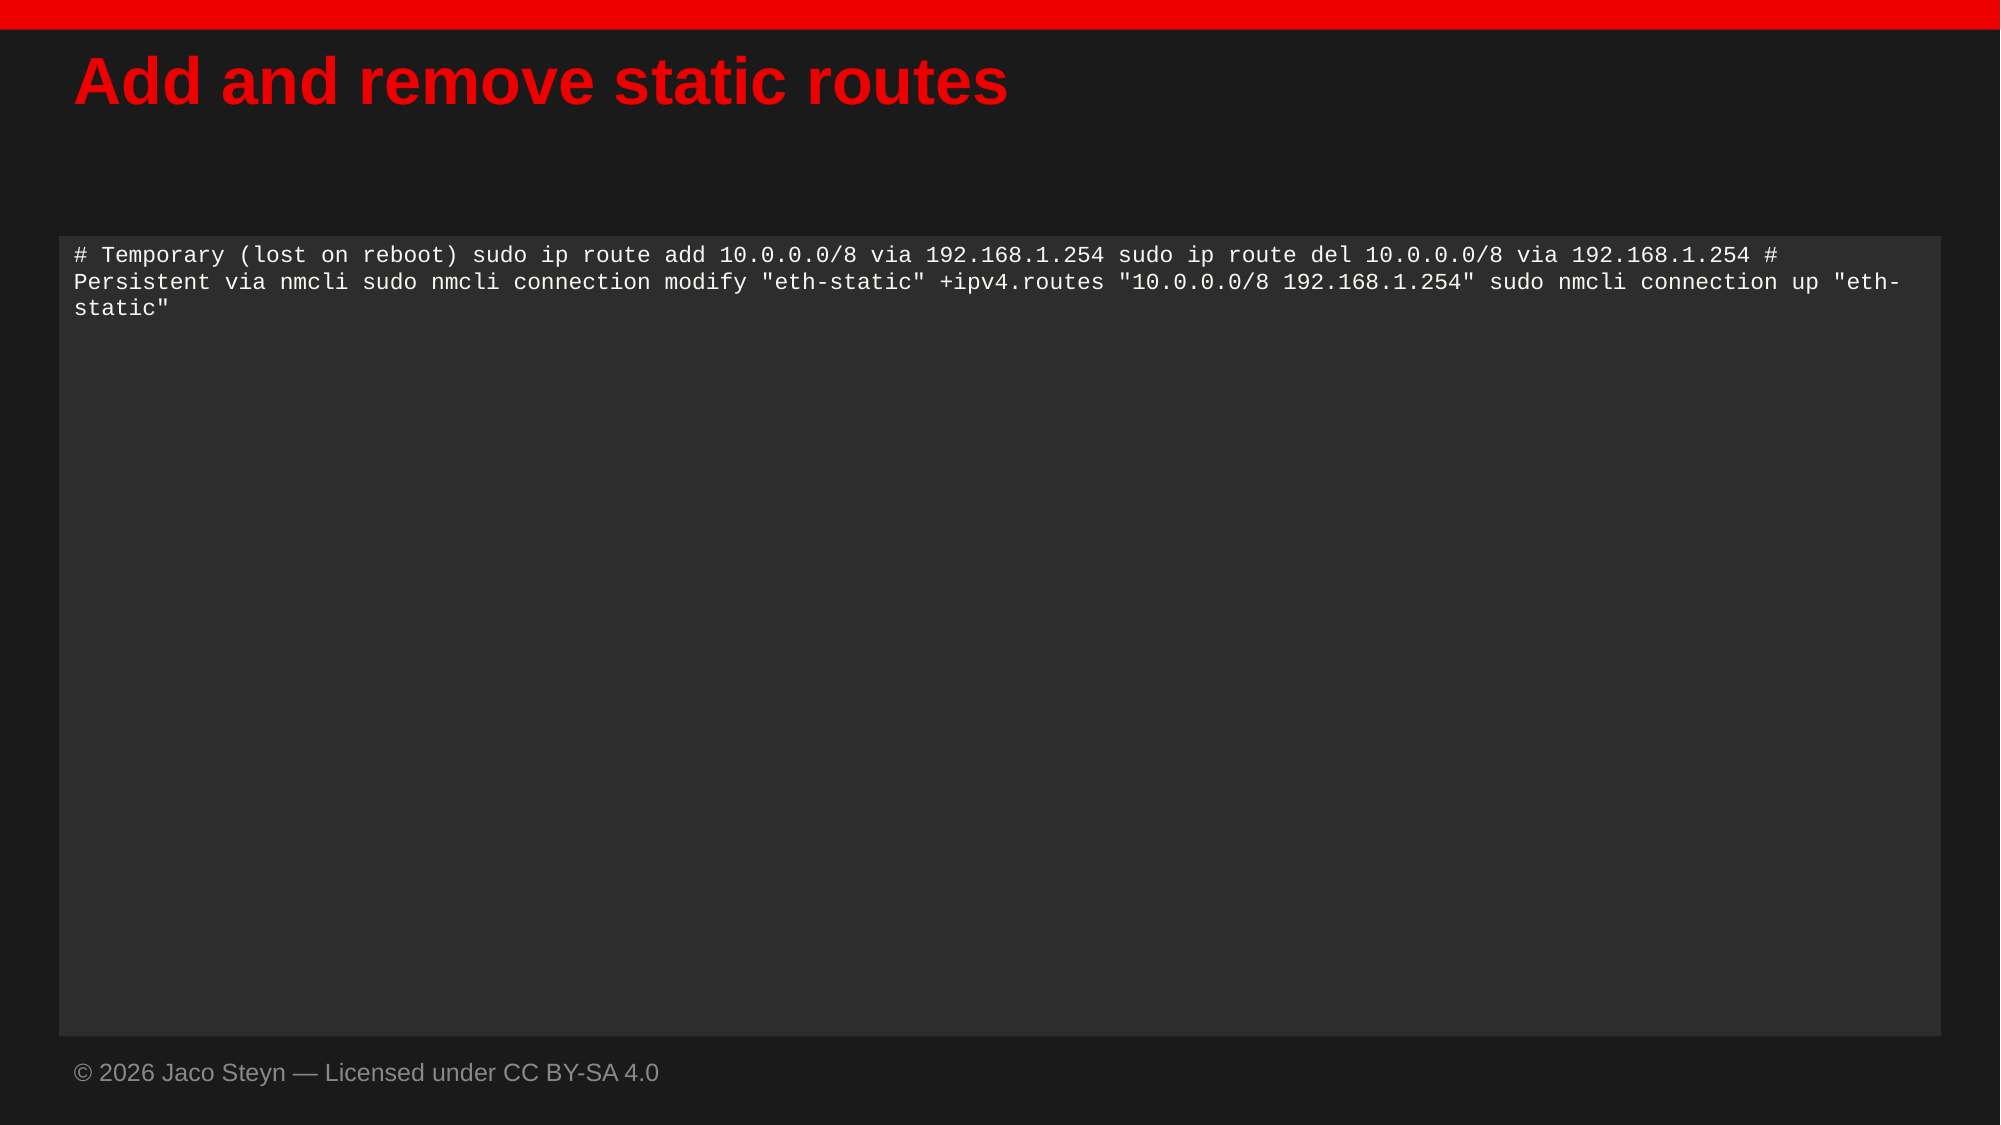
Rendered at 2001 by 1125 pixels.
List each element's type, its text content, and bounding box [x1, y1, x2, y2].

text_box [0, 0, 2001, 30]
text_box Add and remove static routes [59, 36, 1942, 208]
text_box © 2026 Jaco Steyn — Licensed under CC BY-SA 4.0 [59, 1051, 1942, 1093]
text_box # Temporary (lost on reboot) sudo ip route add 10.0.0.0/8 via 192.168.1.254 sudo ip route del 10.0.0.0/8 via 192.168.1.254 # Persistent via nmcli sudo nmcli connection modify "eth-static" +ipv4.routes "10.0.0.0/8 192.168.1.254" sudo nmcli connection up "eth-static" [59, 236, 1942, 1037]
